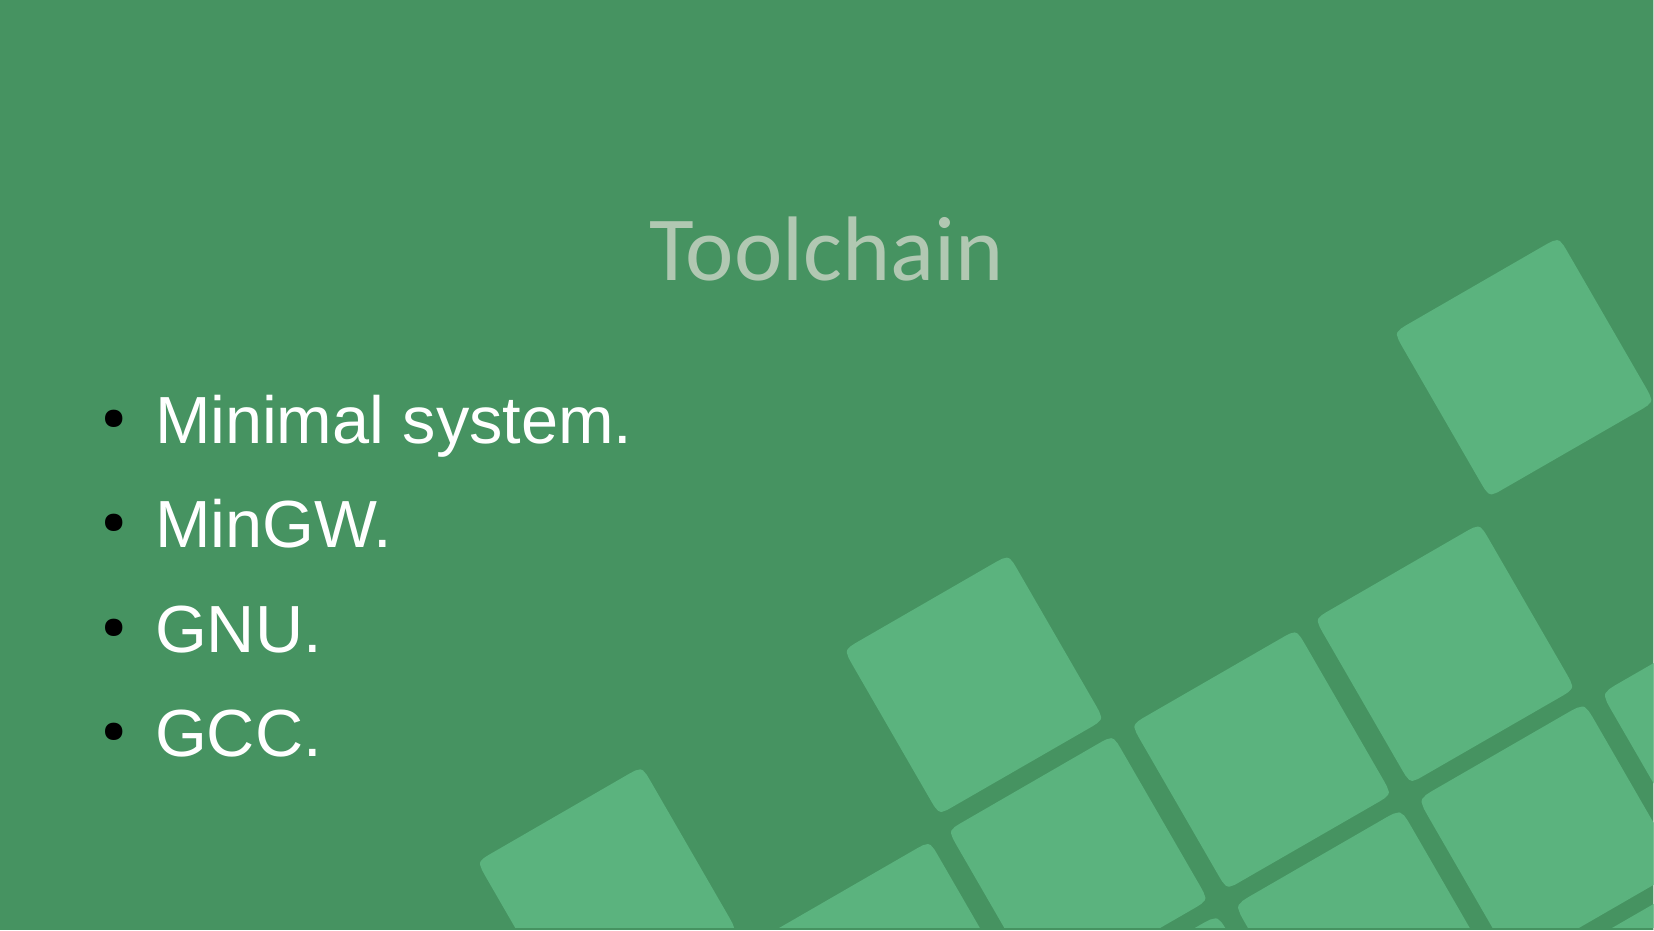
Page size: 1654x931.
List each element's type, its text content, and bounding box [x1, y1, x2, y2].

title Toolchain [82, 180, 1571, 336]
list Minimal system. MinGW. GNU. GCC. [84, 382, 1573, 811]
